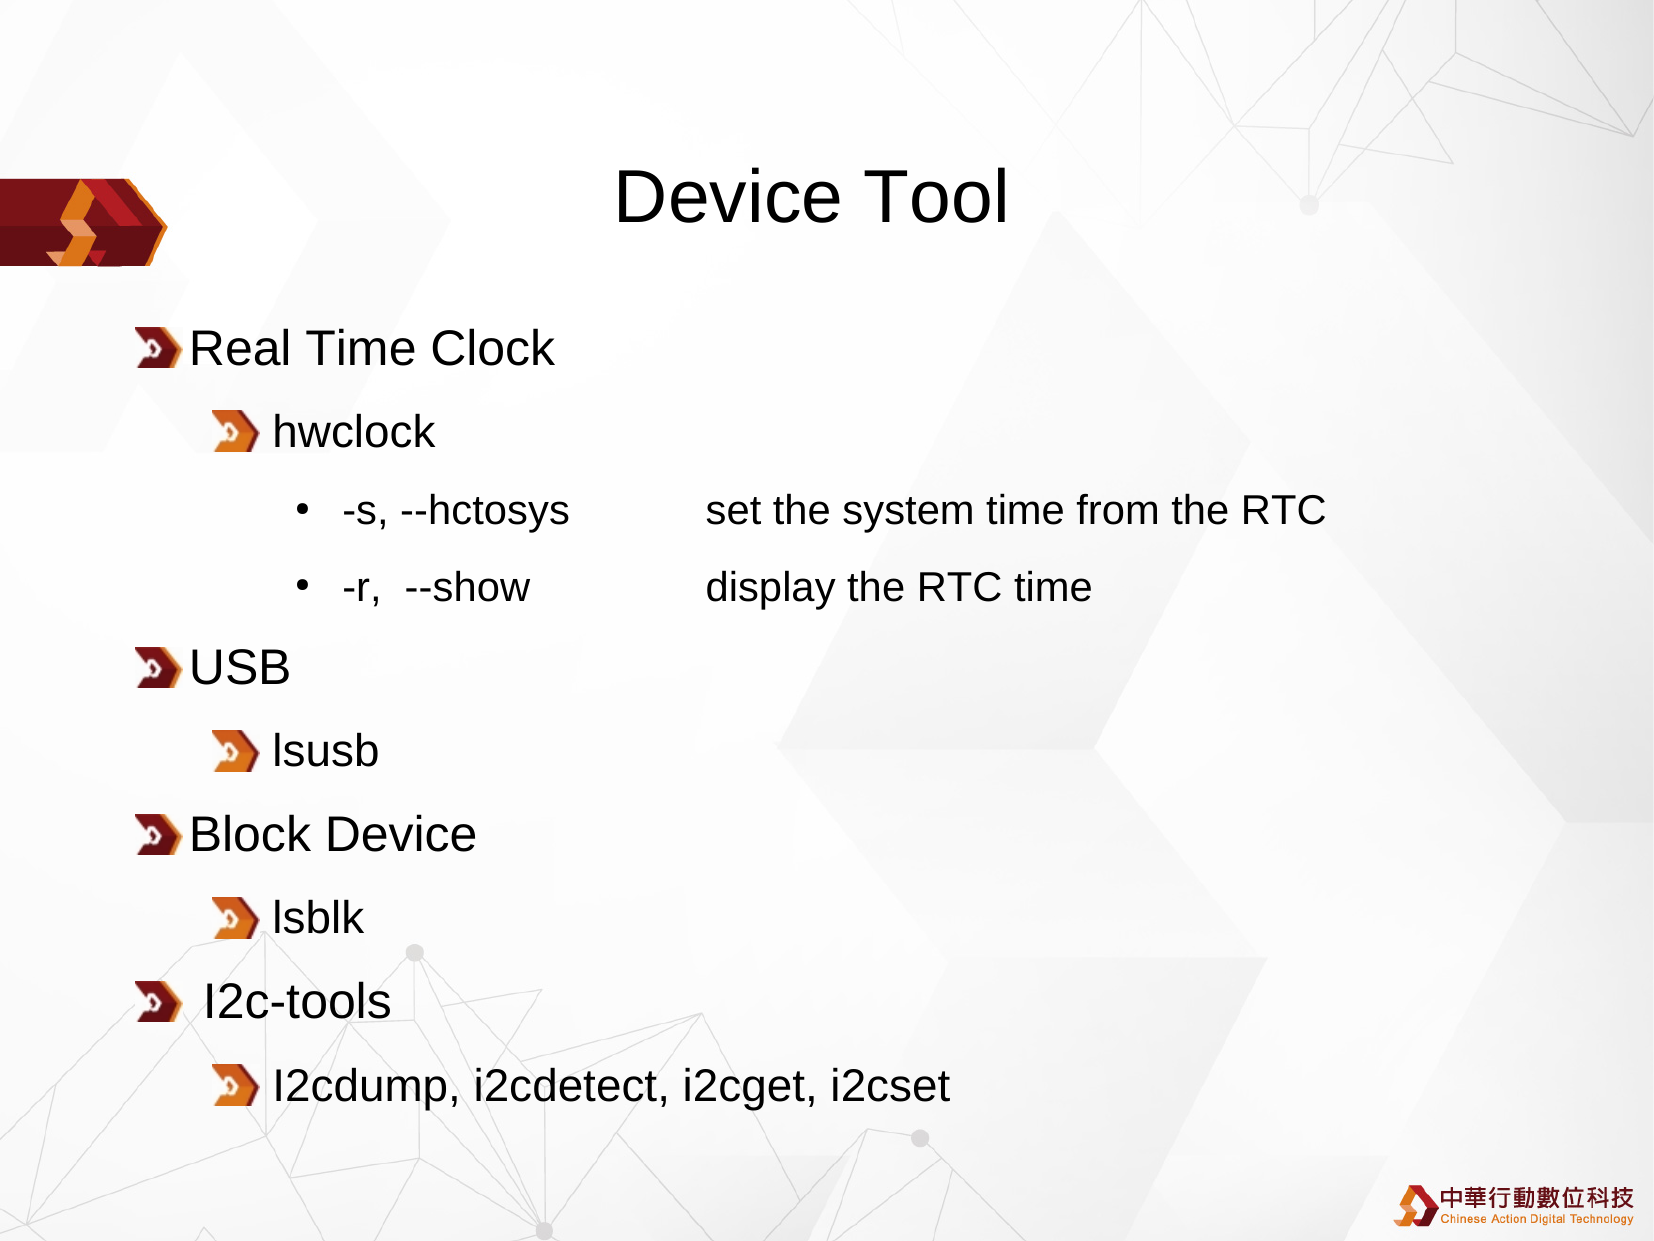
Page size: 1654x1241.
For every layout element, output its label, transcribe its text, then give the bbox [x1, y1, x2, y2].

title Device Tool [118, 112, 1506, 281]
picture [0, 0, 1654, 1241]
list Real Time Clock hwclock -s, --hctosys set the system time from the RTC -r, --show display the RTC time USB lsusb Block Device lsblk I2c-tools I2cdump, i2cdetect, i2cget, i2cset [118, 319, 1571, 1111]
